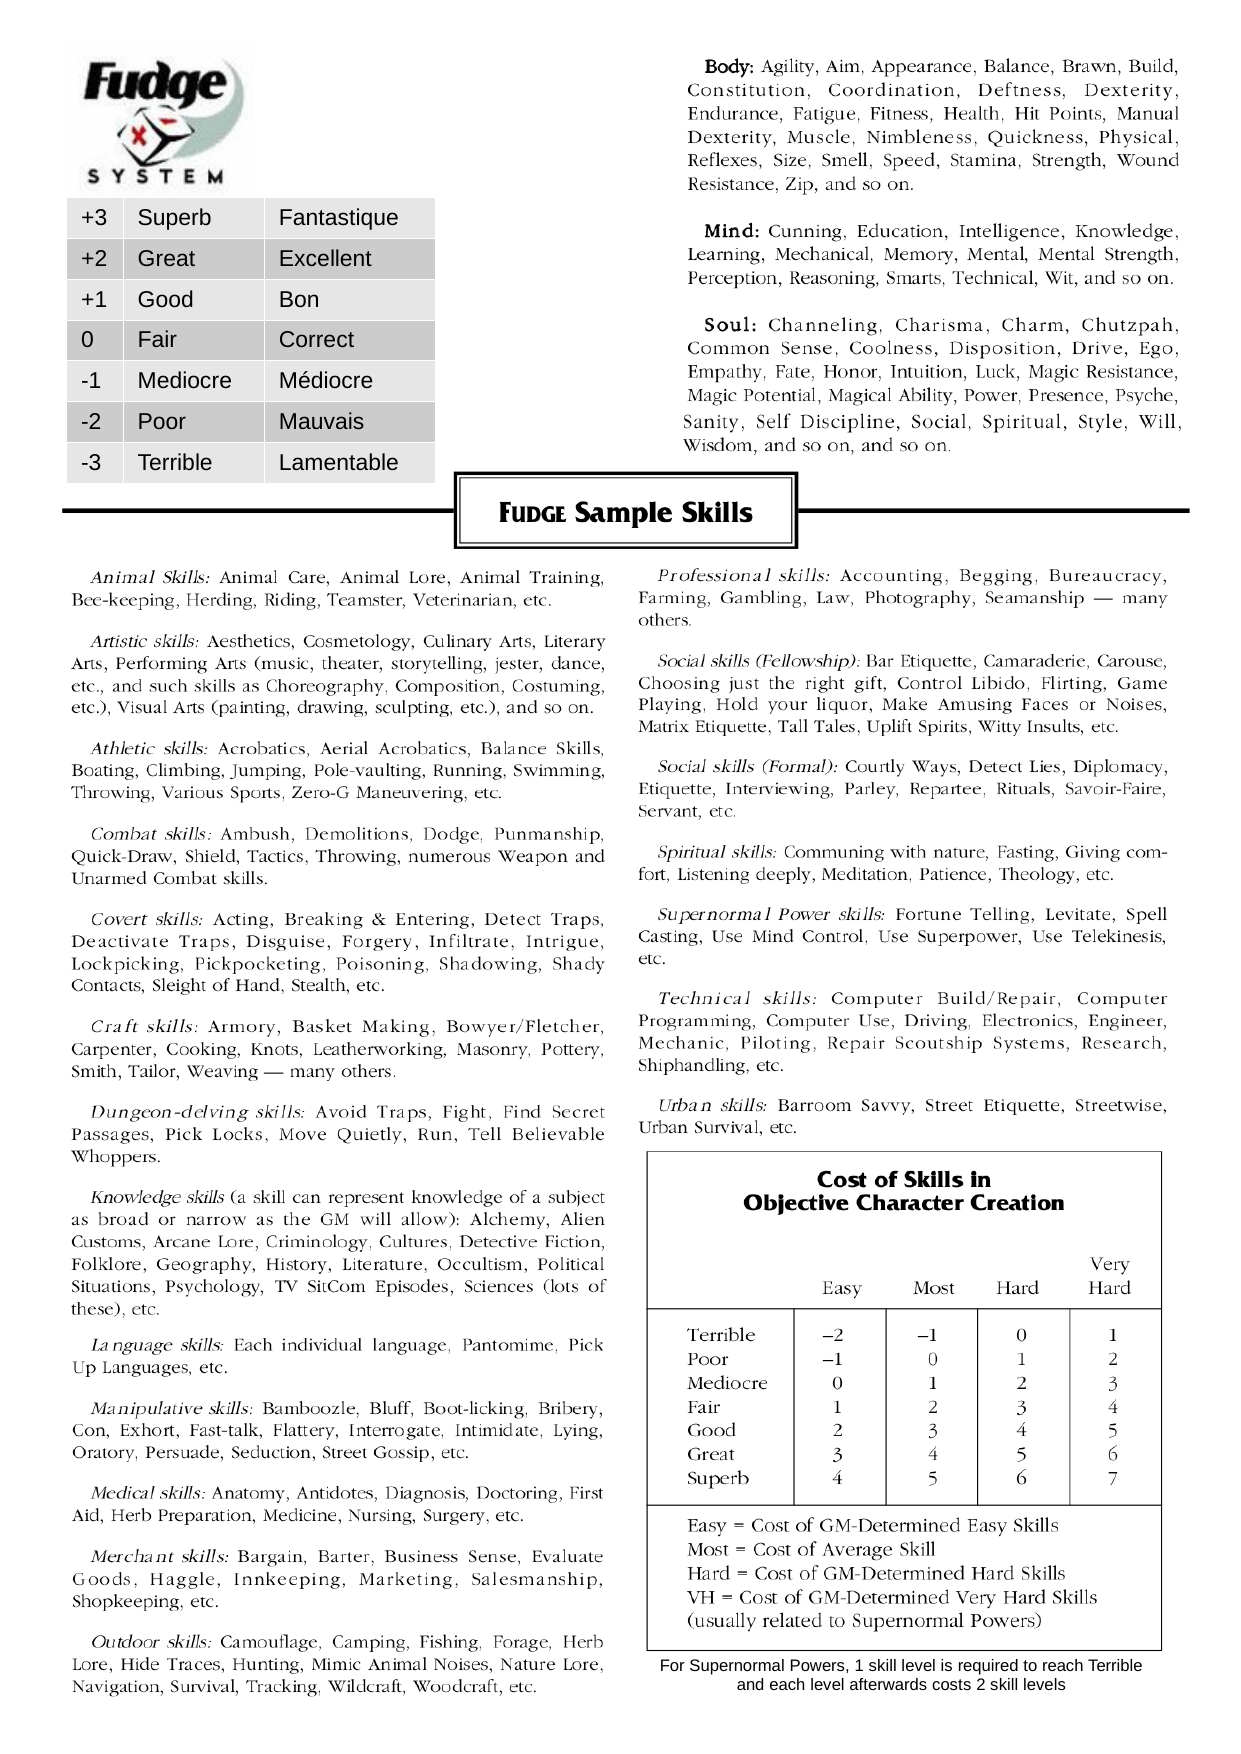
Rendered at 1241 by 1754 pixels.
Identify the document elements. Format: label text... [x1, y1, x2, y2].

text_box For Supernormal Powers, 1 skill level is required to reach Terrible and each level afterwards costs 2 skill levels [645, 1649, 1159, 1702]
picture [639, 1142, 1168, 1661]
table_cell Great [124, 239, 264, 279]
table_header Fantastique [265, 198, 435, 238]
table_cell Mediocre [124, 361, 264, 401]
picture [55, 53, 1197, 557]
table_cell Bon [265, 280, 435, 320]
picture [66, 44, 254, 197]
table_cell Terrible [124, 443, 264, 483]
table_cell Lamentable [265, 443, 435, 483]
table_cell Poor [124, 402, 264, 442]
table_header +3 [67, 198, 123, 238]
table_cell Correct [265, 321, 435, 360]
picture [631, 562, 1176, 1141]
table_cell +1 [67, 280, 123, 320]
table_header Superb [124, 198, 264, 238]
table_cell -1 [67, 361, 123, 401]
table_cell Good [124, 280, 264, 320]
table_cell -2 [67, 402, 123, 442]
table_cell 0 [67, 321, 123, 360]
table_cell Fair [124, 321, 264, 360]
table_cell -3 [67, 443, 123, 483]
table_cell +2 [67, 239, 123, 279]
table_cell Médiocre [265, 361, 435, 401]
picture [61, 562, 617, 1321]
picture [60, 1332, 618, 1703]
table_cell Excellent [265, 239, 435, 279]
table_cell Mauvais [265, 402, 435, 442]
